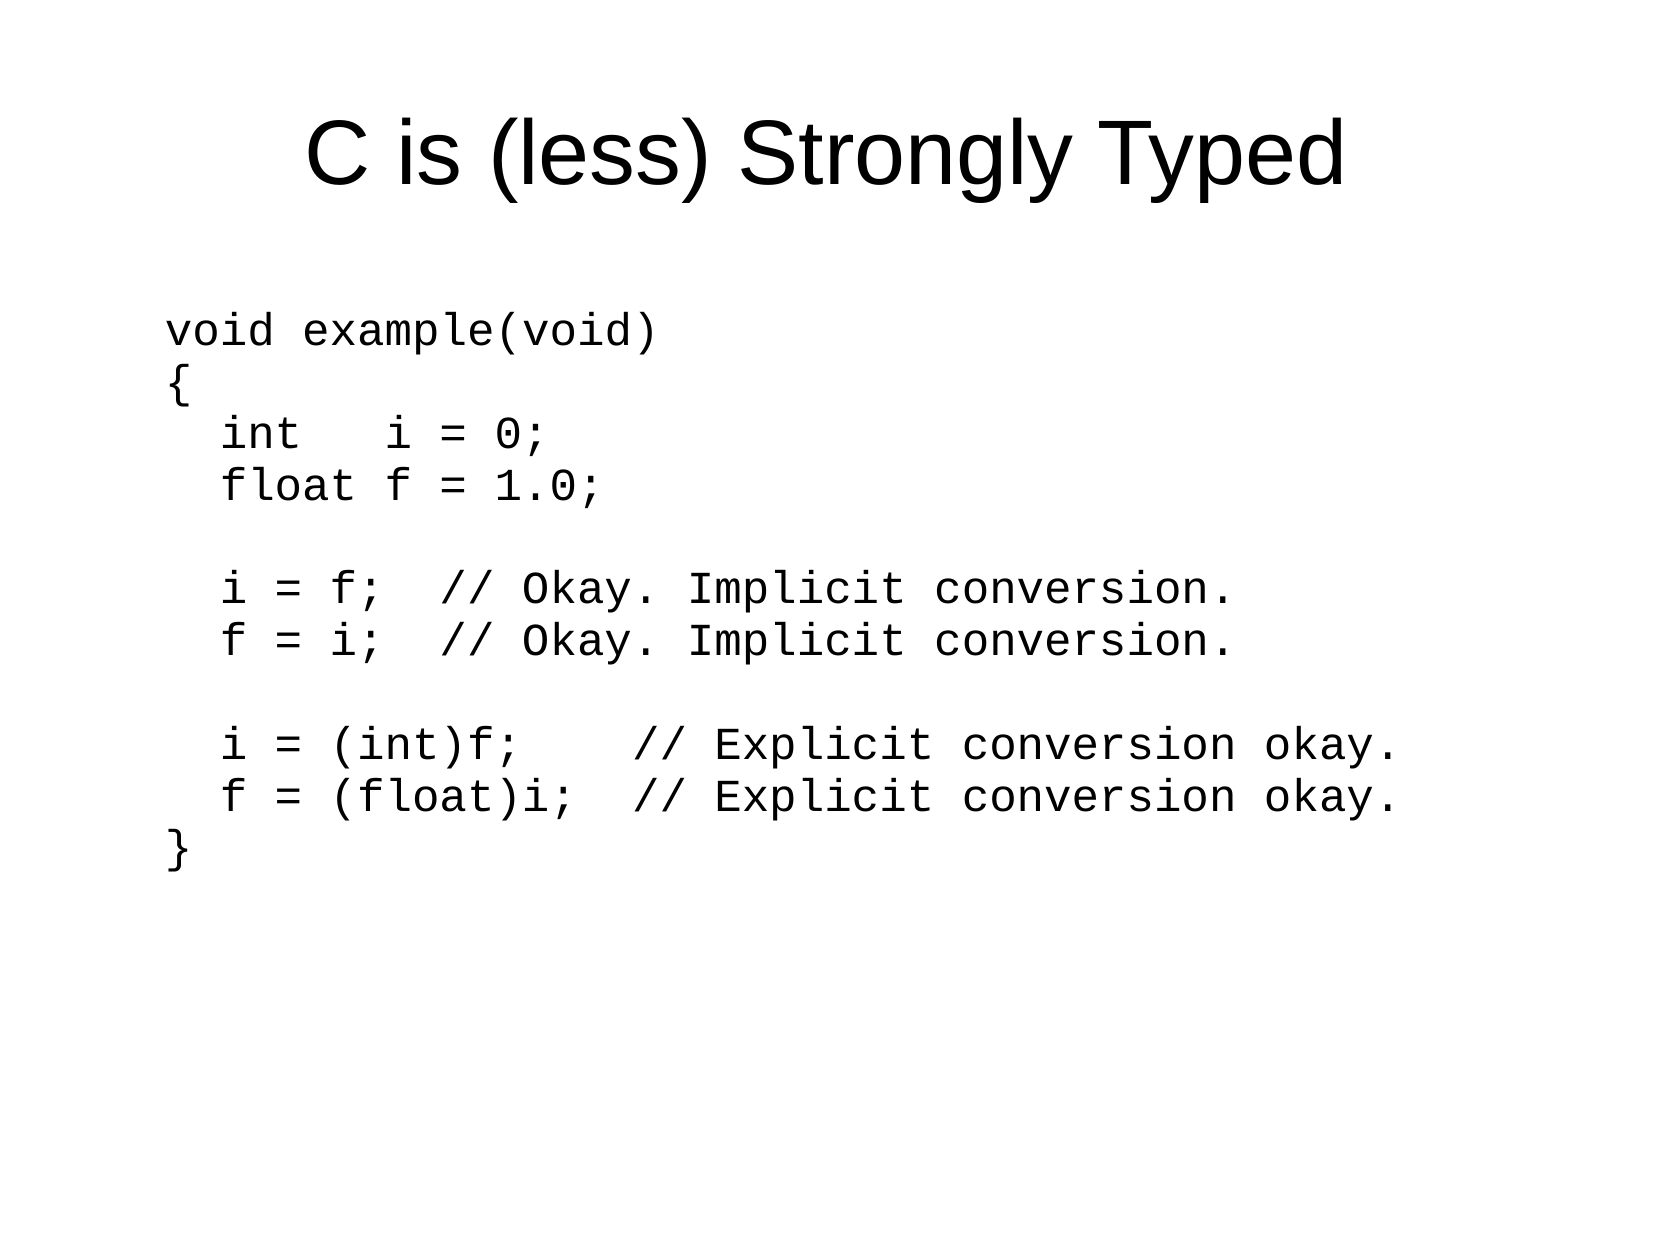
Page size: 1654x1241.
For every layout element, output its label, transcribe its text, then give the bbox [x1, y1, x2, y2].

text_box void example(void) { int i = 0; float f = 1.0; i = f; // Okay. Implicit conversion. f = i; // Okay. Implicit conversion. i = (int)f; // Explicit conversion okay. f = (float)i; // Explicit conversion okay. } [150, 300, 1501, 852]
title C is (less) Strongly Typed [82, 56, 1571, 250]
